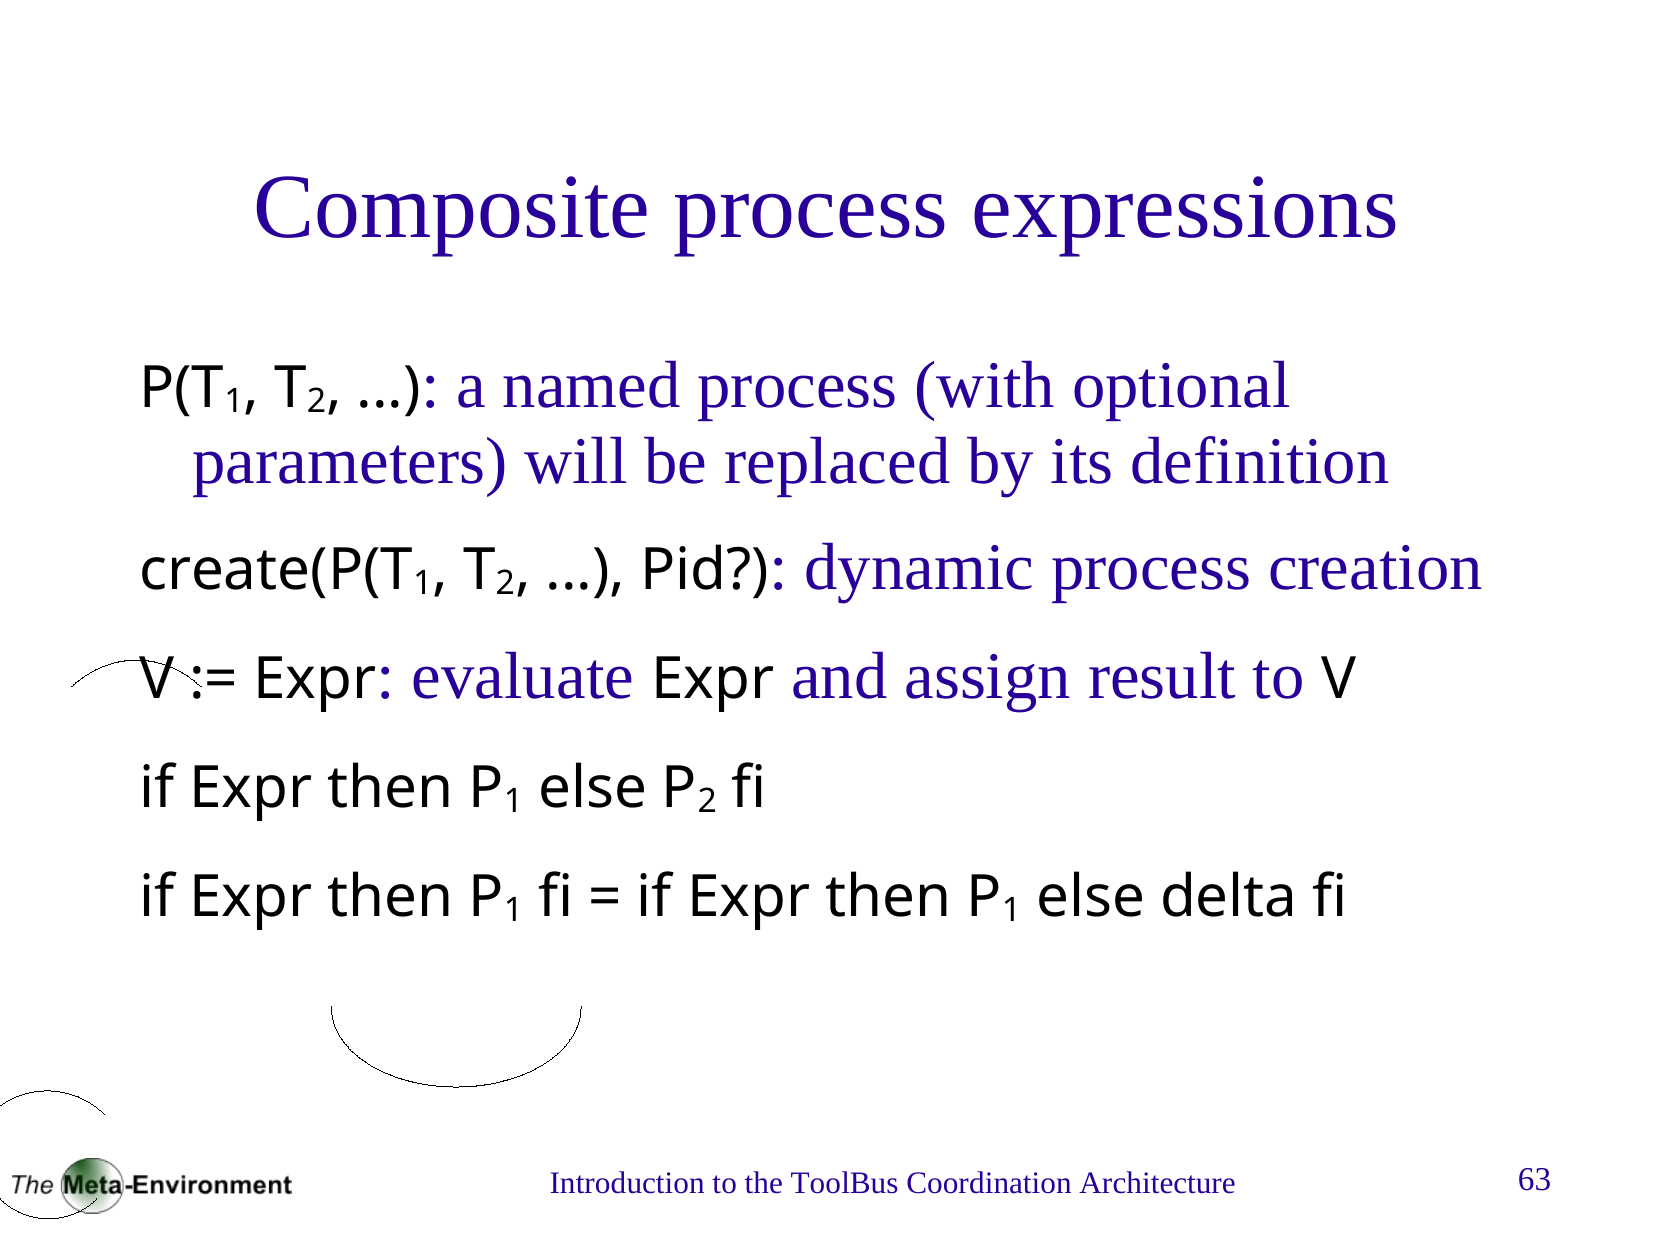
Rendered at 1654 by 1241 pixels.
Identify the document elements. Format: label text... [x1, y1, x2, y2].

title Composite process expressions [121, 102, 1534, 311]
picture [12, 1158, 292, 1214]
list P(T1, T2, ...): a named process (with optional parameters) will be replaced by its definition create(P(T1, T2, ...), Pid?): dynamic process creation V := Expr: evaluate Expr and assign result to V if Expr then P1 else P2 fi if Expr then P1 fi = if Expr then P1 else delta fi [121, 344, 1534, 1127]
